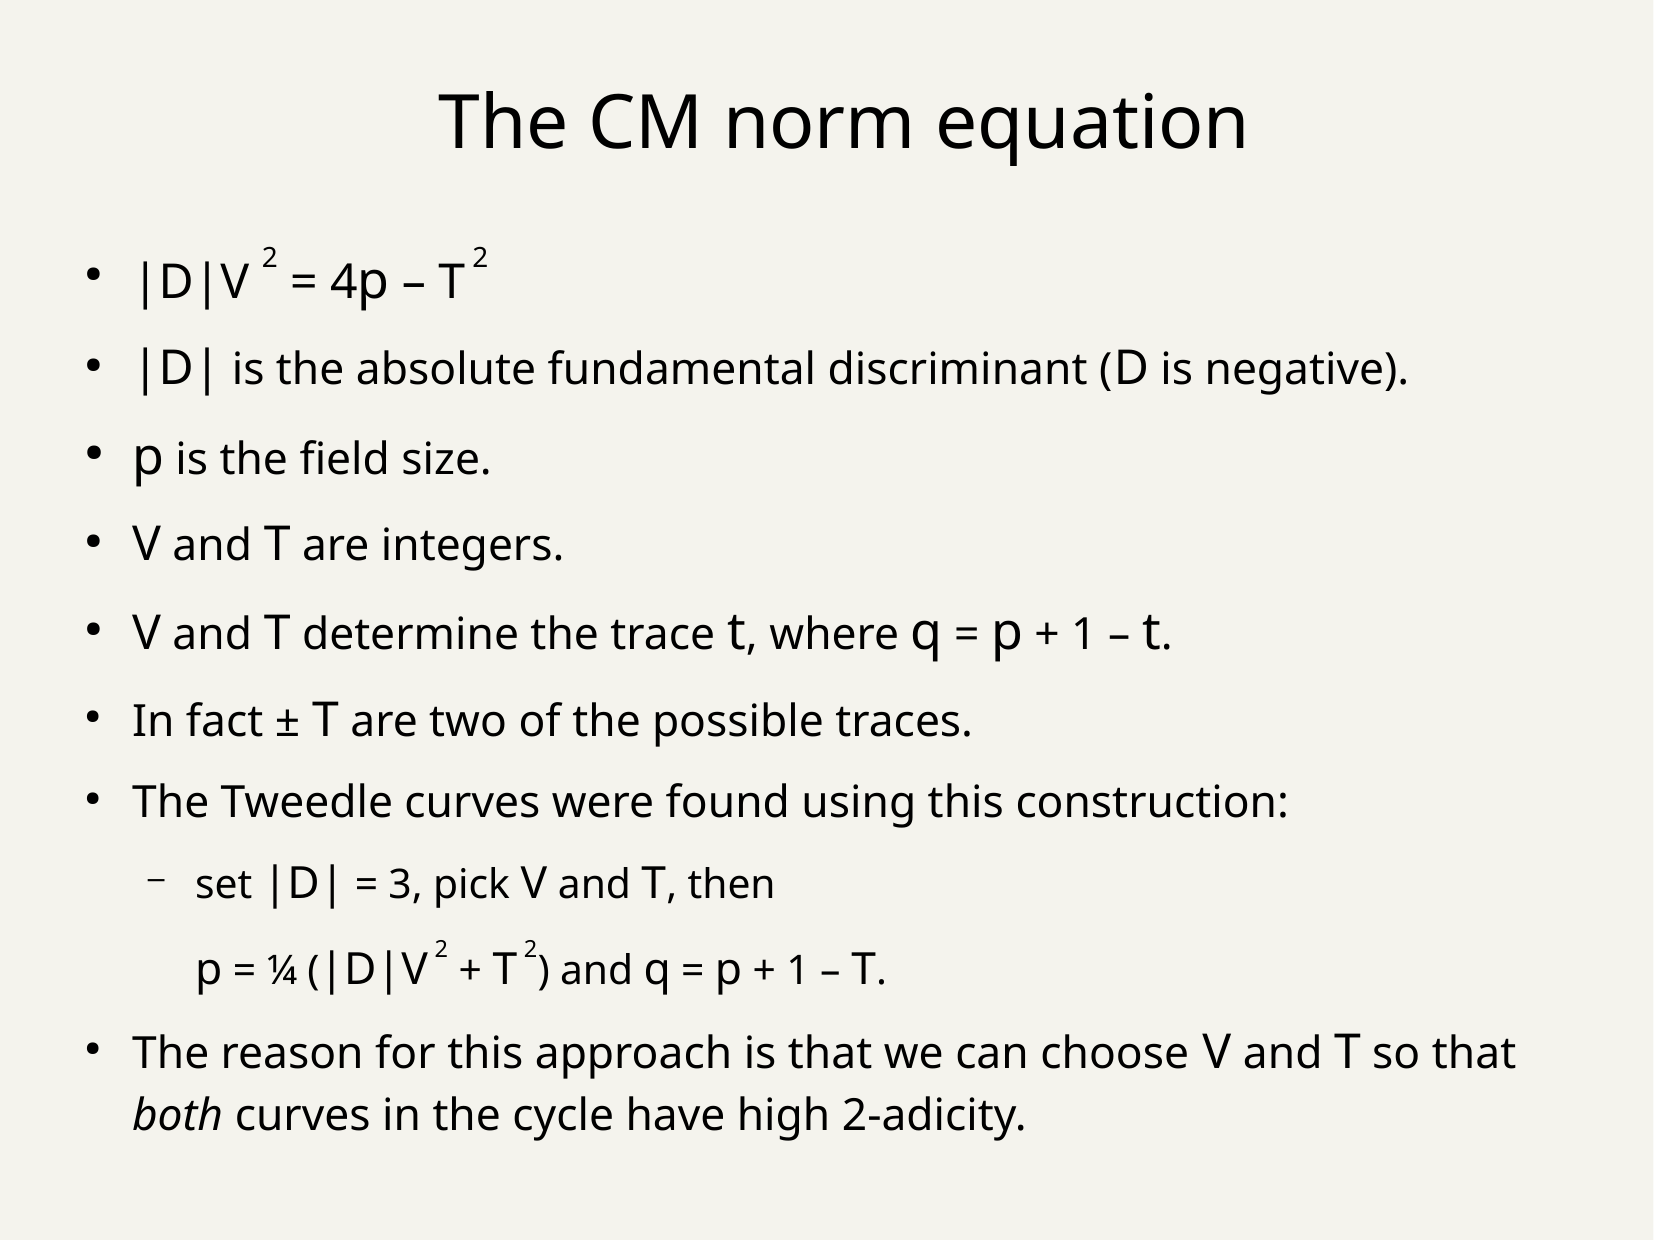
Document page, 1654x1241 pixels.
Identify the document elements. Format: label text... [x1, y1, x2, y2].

list |D|V 2 = 4p – T 2 |D| is the absolute fundamental discriminant (D is negative). p is the field size. V and T are integers. V and T determine the trace t, where q = p + 1 – t. In fact ± T are two of the possible traces. The Tweedle curves were found using this construction: set |D| = 3, pick V and T, then p = ¼ (|D|V 2 + T 2) and q = p + 1 – T. The reason for this approach is that we can choose V and T so that both curves in the cycle have high 2-adicity. [69, 237, 1570, 1147]
title The CM norm equation [82, 9, 1607, 229]
